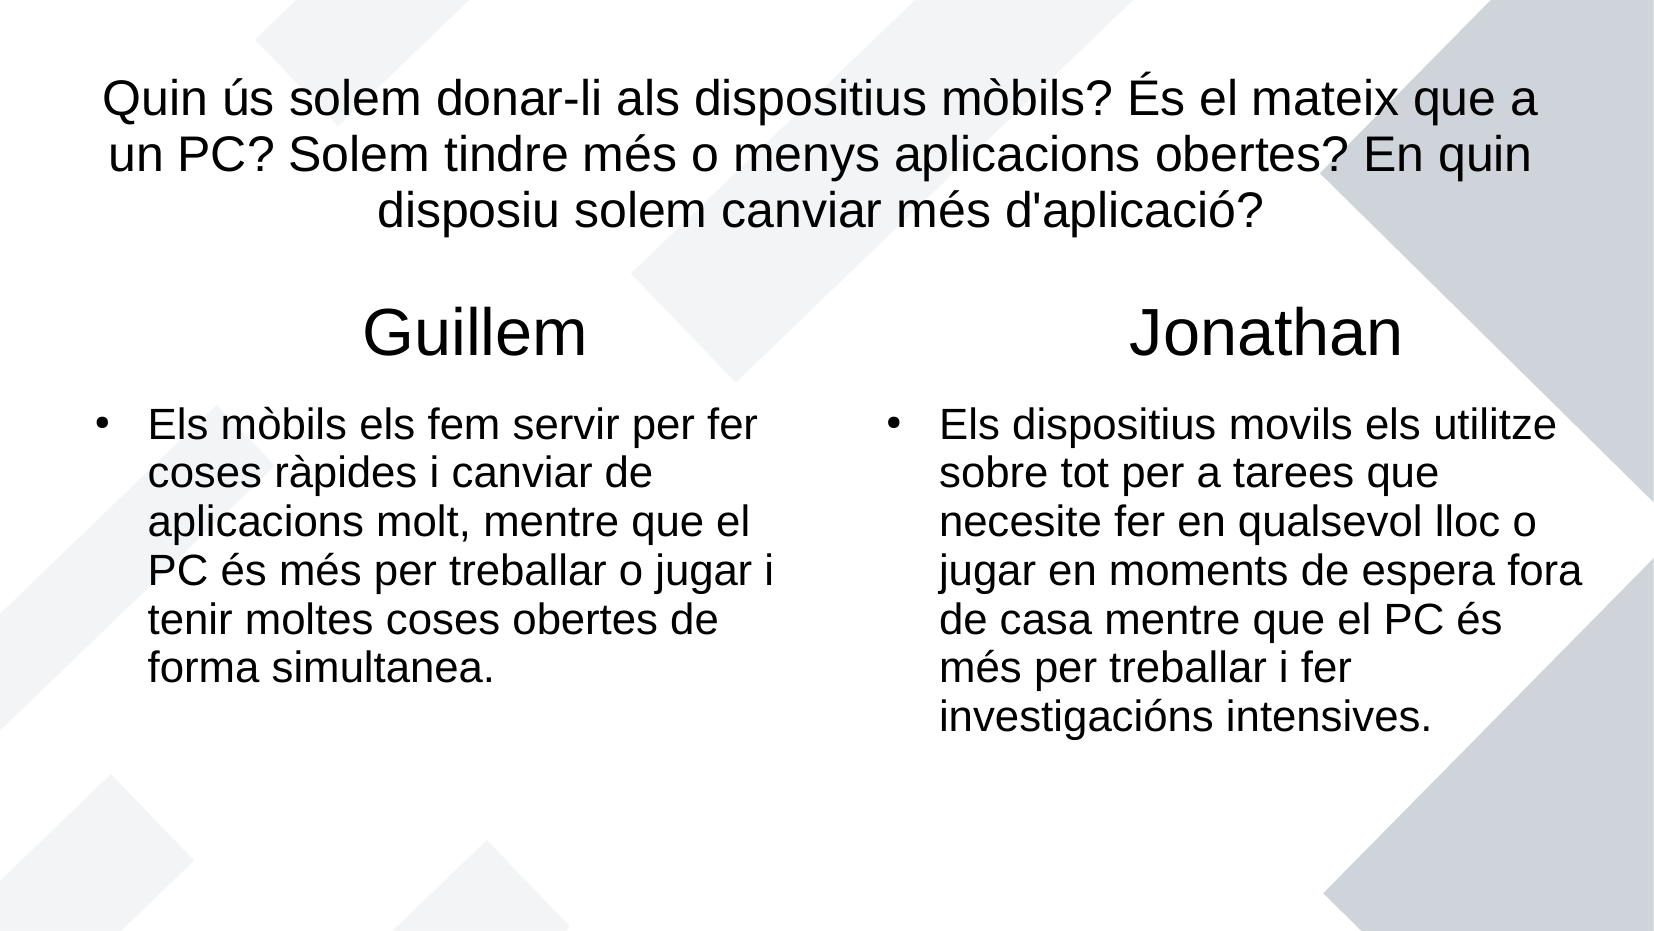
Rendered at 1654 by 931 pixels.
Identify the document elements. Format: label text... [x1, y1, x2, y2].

list Jonathan Els dispositius movils els utilitze sobre tot per a tarees que necesite fer en qualsevol lloc o jugar en moments de espera fora de casa mentre que el PC és més per treballar i fer investigacións intensives. [868, 295, 1595, 835]
title Quin ús solem donar-li als dispositius mòbils? És el mateix que a un PC? Solem tindre més o menys aplicacions obertes? En quin disposiu solem canviar més d'aplicació? [76, 70, 1565, 238]
list Guillem Els mòbils els fem servir per fer coses ràpides i canviar de aplicacions molt, mentre que el PC és més per treballar o jugar i tenir moltes coses obertes de forma simultanea. [76, 295, 803, 835]
